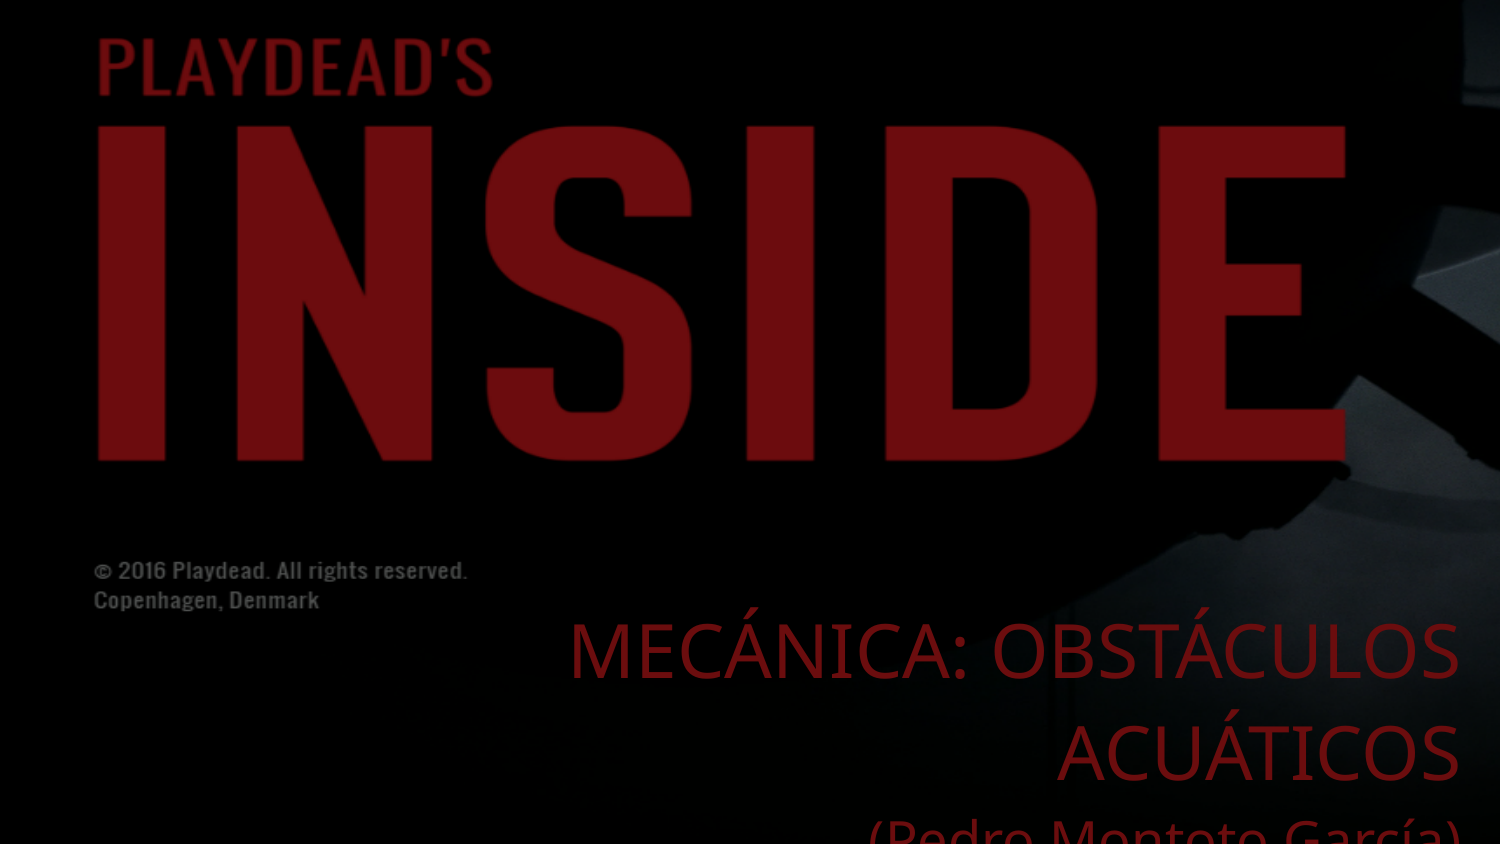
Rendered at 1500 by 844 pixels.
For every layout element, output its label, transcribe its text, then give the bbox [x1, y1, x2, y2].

picture [1192, 834, 1209, 844]
picture [895, 826, 910, 841]
picture [1106, 834, 1123, 844]
picture [1010, 834, 1027, 844]
picture [1082, 828, 1088, 844]
picture [1059, 829, 1065, 844]
picture [1140, 834, 1155, 844]
picture [0, 0, 1500, 844]
picture [1244, 834, 1261, 844]
picture [956, 834, 972, 844]
text_box MECÁNICA: OBSTÁCULOS ACUÁTICOS (Pedro Montoto García) [519, 590, 1477, 789]
picture [925, 834, 940, 843]
